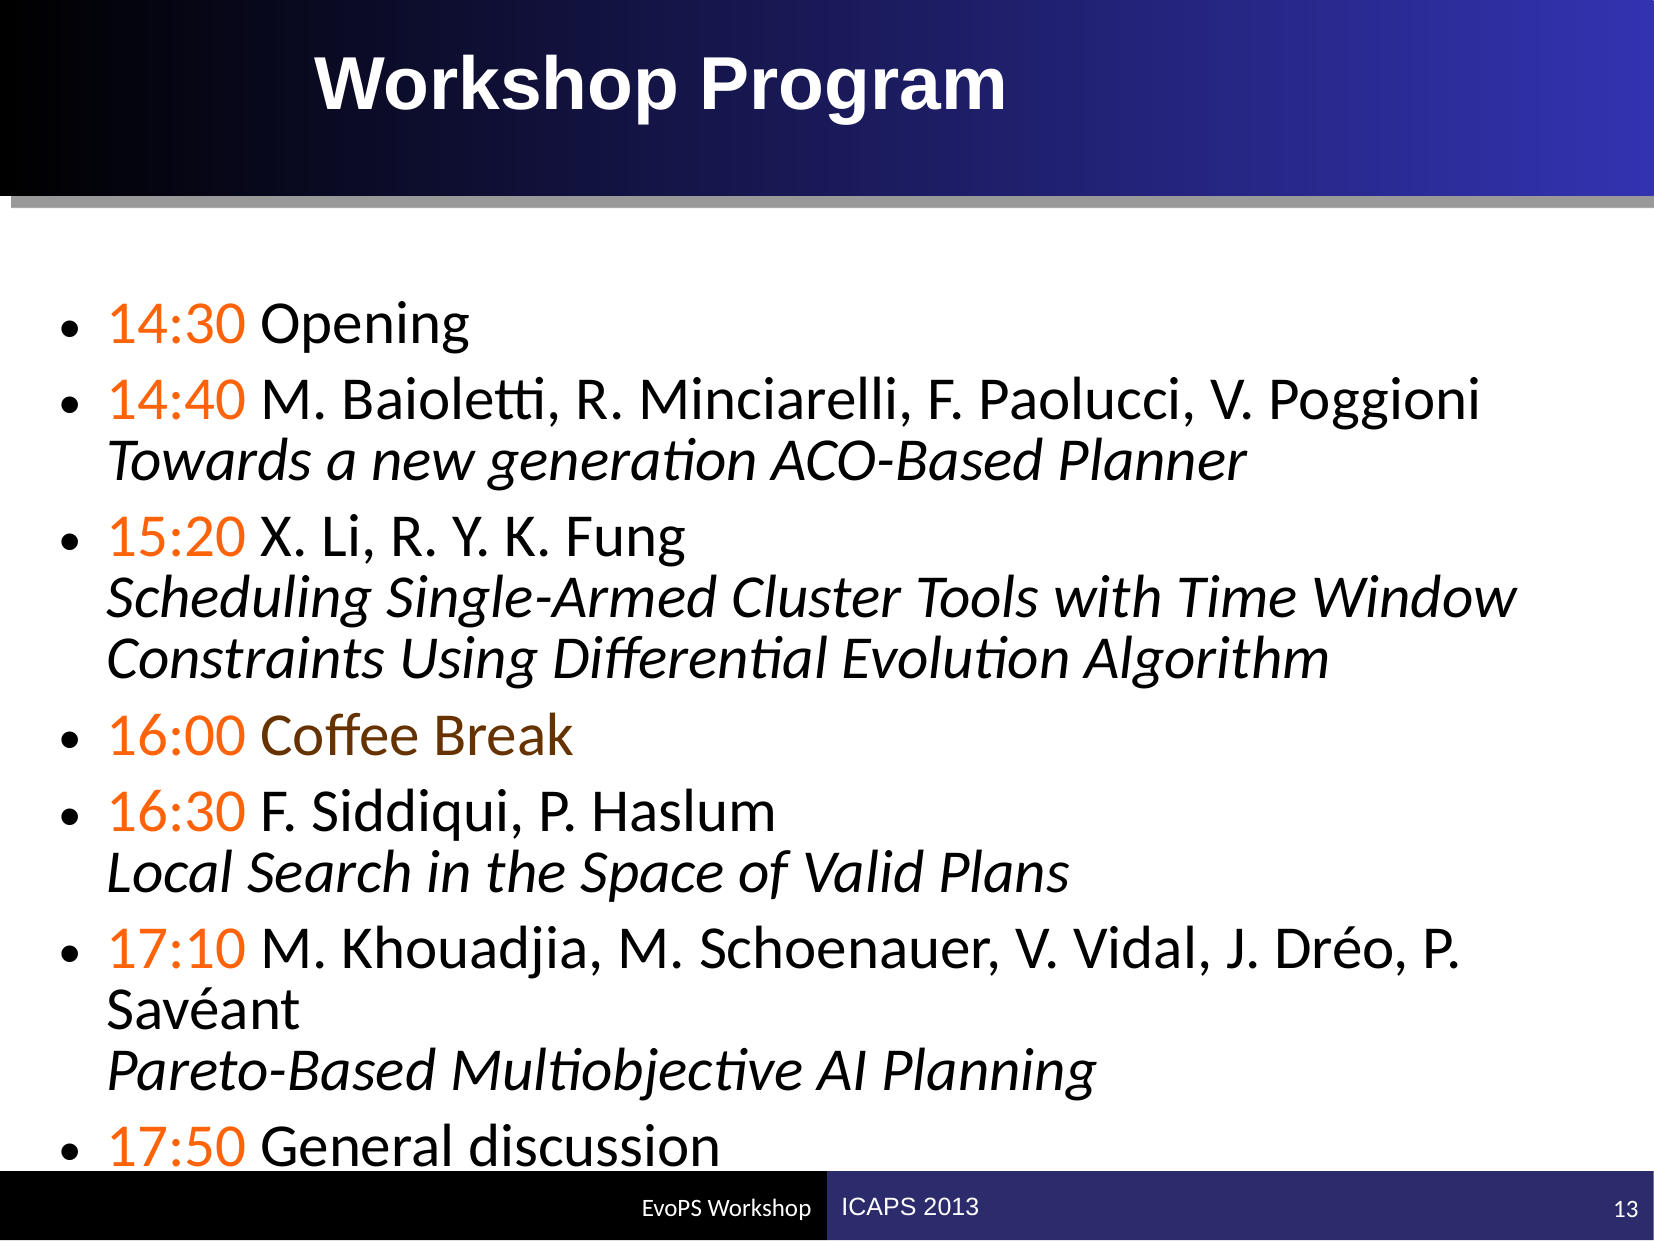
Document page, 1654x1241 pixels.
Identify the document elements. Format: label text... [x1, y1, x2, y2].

list 14:30 Opening 14:40 M. Baioletti, R. Minciarelli, F. Paolucci, V. Poggioni Towards a new generation ACO-Based Planner 15:20 X. Li, R. Y. K. Fung Scheduling Single-Armed Cluster Tools with Time Window Constraints Using Differential Evolution Algorithm 16:00 Coffee Break 16:30 F. Siddiqui, P. Haslum Local Search in the Space of Valid Plans 17:10 M. Khouadjia, M. Schoenauer, V. Vidal, J. Dréo, P. Savéant Pareto-Based Multiobjective AI Planning 17:50 General discussion [45, 289, 1621, 1190]
text_box Workshop Program [299, 34, 1381, 151]
